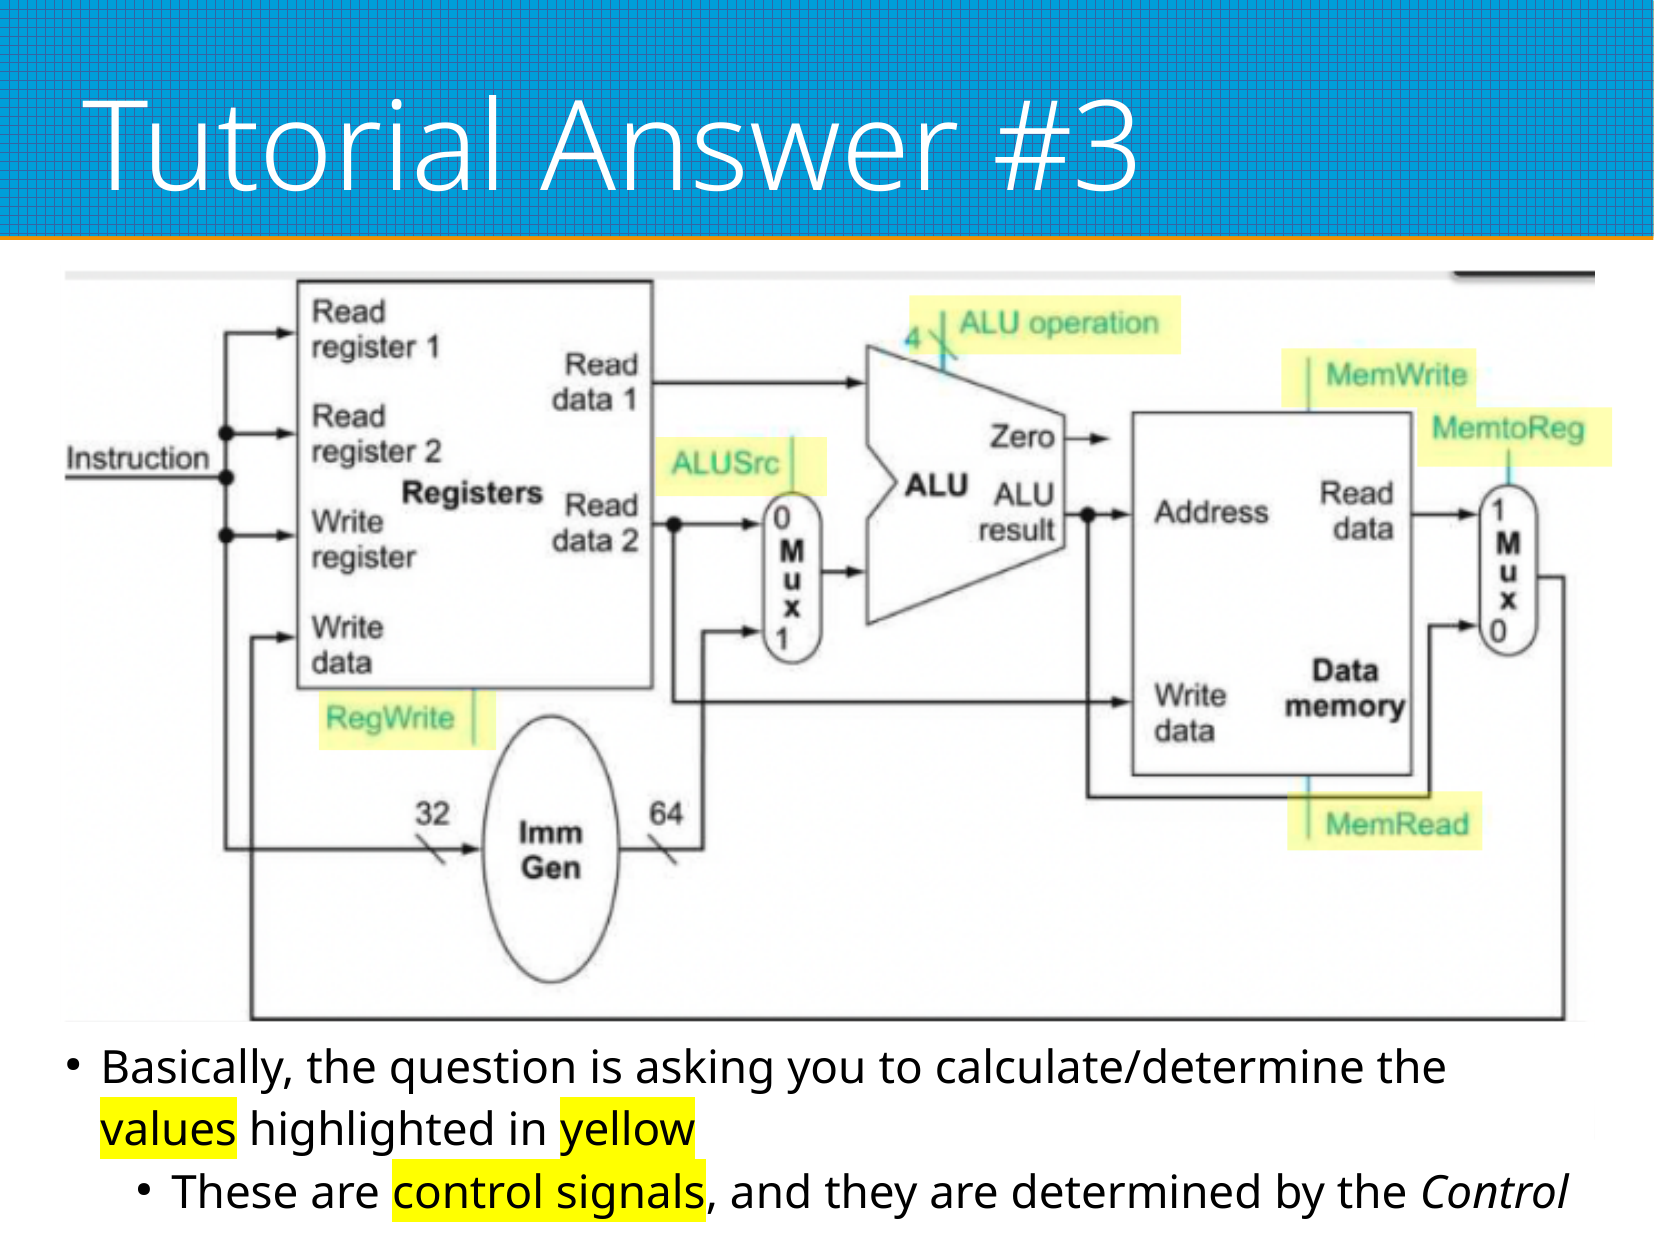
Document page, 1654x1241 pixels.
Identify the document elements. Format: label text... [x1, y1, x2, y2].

text_box [909, 295, 1182, 355]
text_box [1287, 791, 1483, 851]
text_box [318, 690, 497, 751]
picture [59, 265, 1595, 1021]
text_box [1281, 348, 1613, 467]
text_box Basically, the question is asking you to calculate/determine the values highlighted in yellow These are control signals, and they are determined by the Control [59, 1035, 1595, 1221]
text_box [655, 437, 827, 497]
title Tutorial Answer #3 [82, 19, 1571, 227]
text_box [29, 1021, 1595, 1241]
